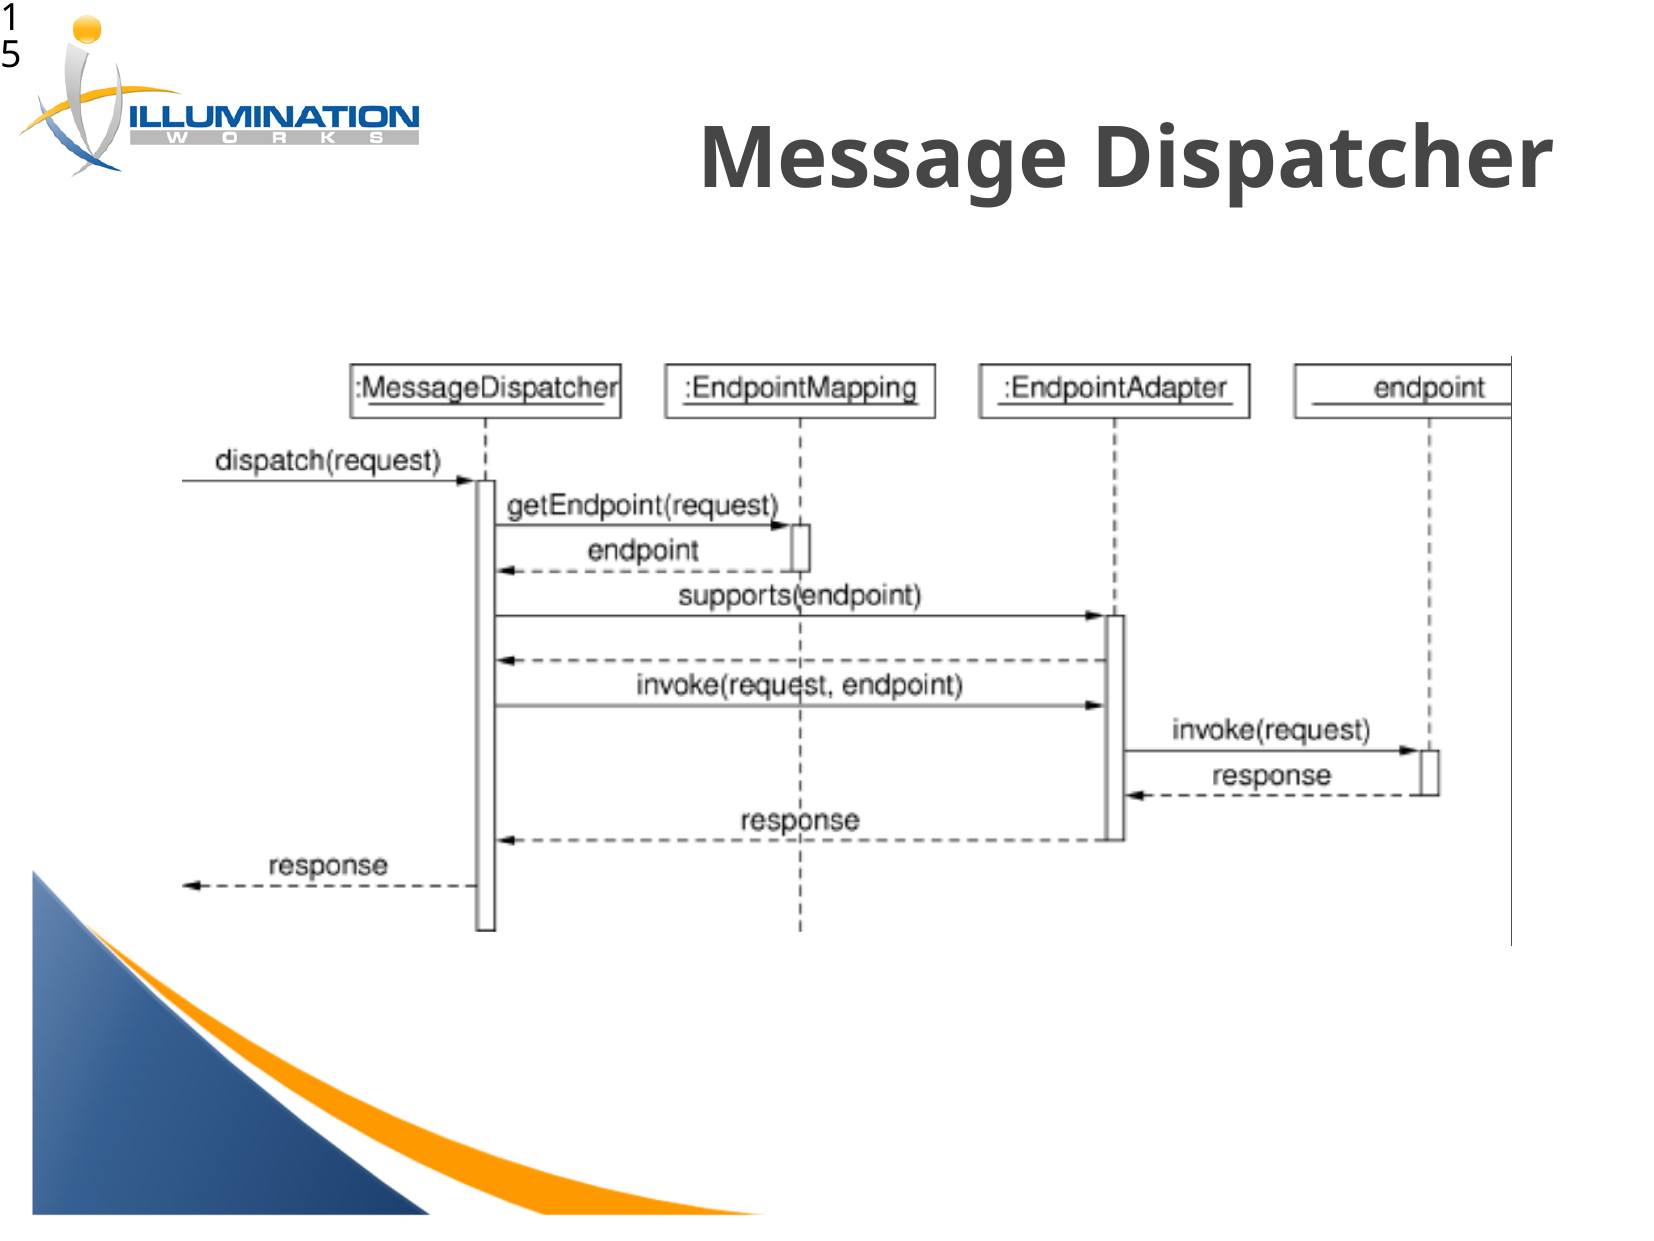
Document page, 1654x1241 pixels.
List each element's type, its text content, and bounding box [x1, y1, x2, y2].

title Message Dispatcher [82, 49, 1571, 257]
picture [21, 356, 1512, 1221]
picture [0, 0, 435, 193]
